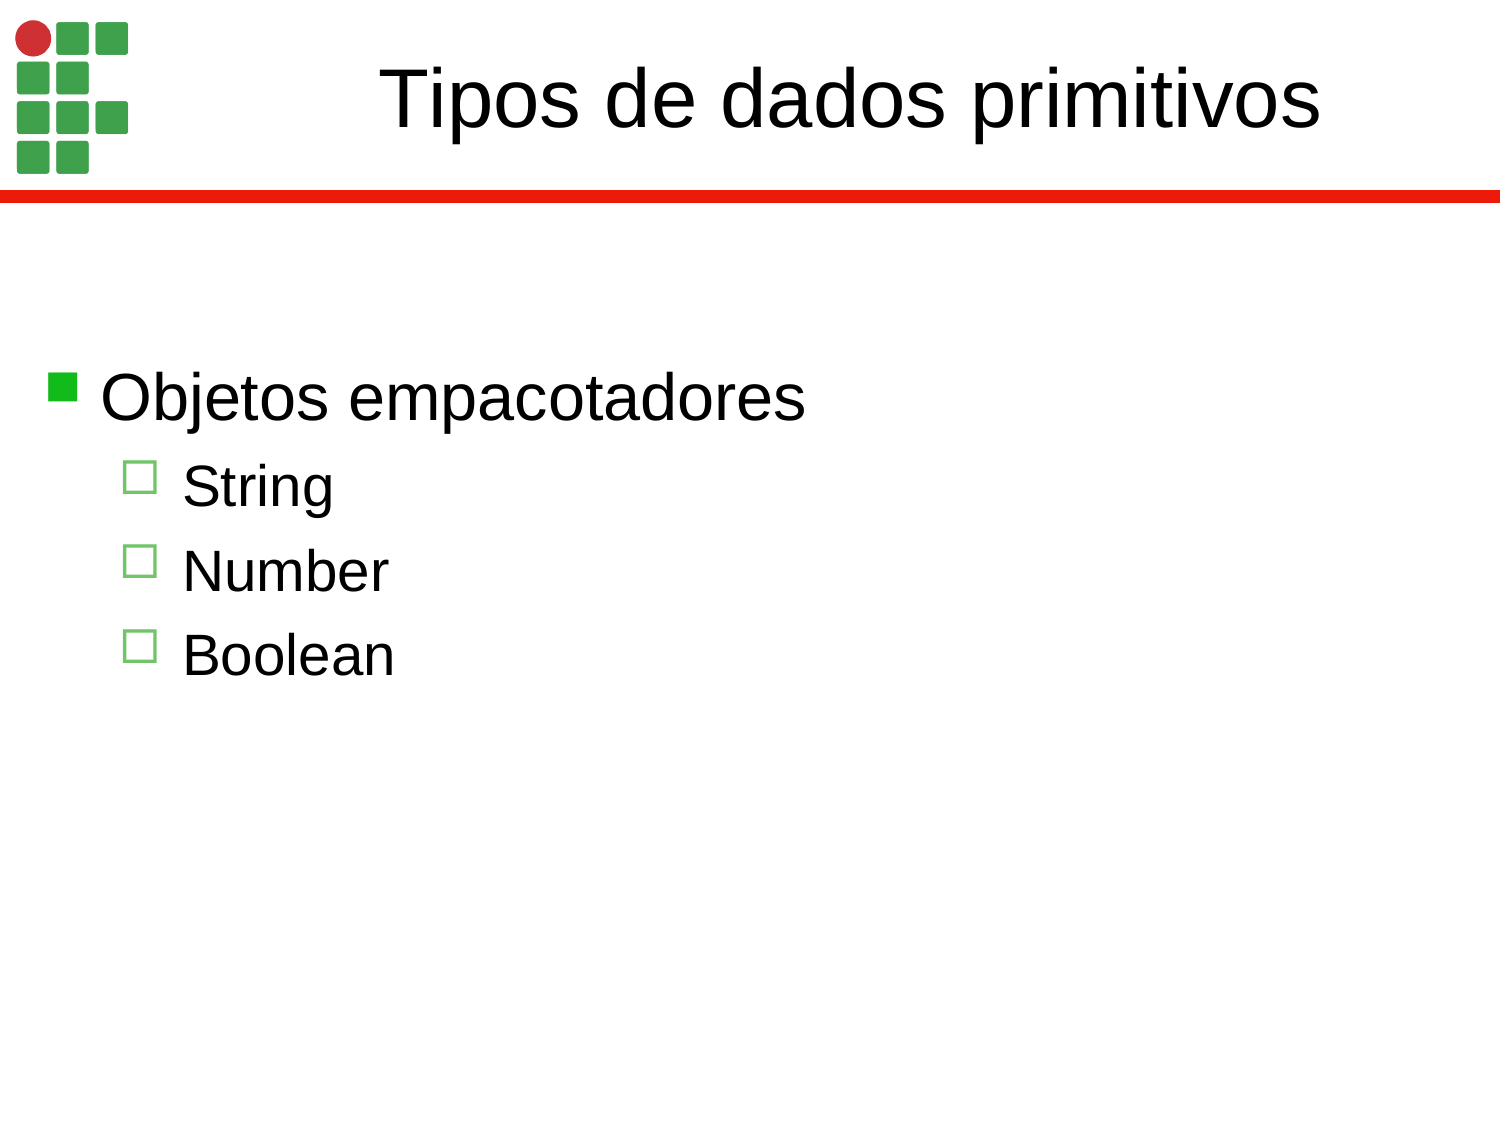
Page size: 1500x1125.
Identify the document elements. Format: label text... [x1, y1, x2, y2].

picture [14, 16, 130, 178]
list Objetos empacotadores String Number Boolean [29, 207, 1471, 1087]
title Tipos de dados primitivos [230, 0, 1471, 202]
